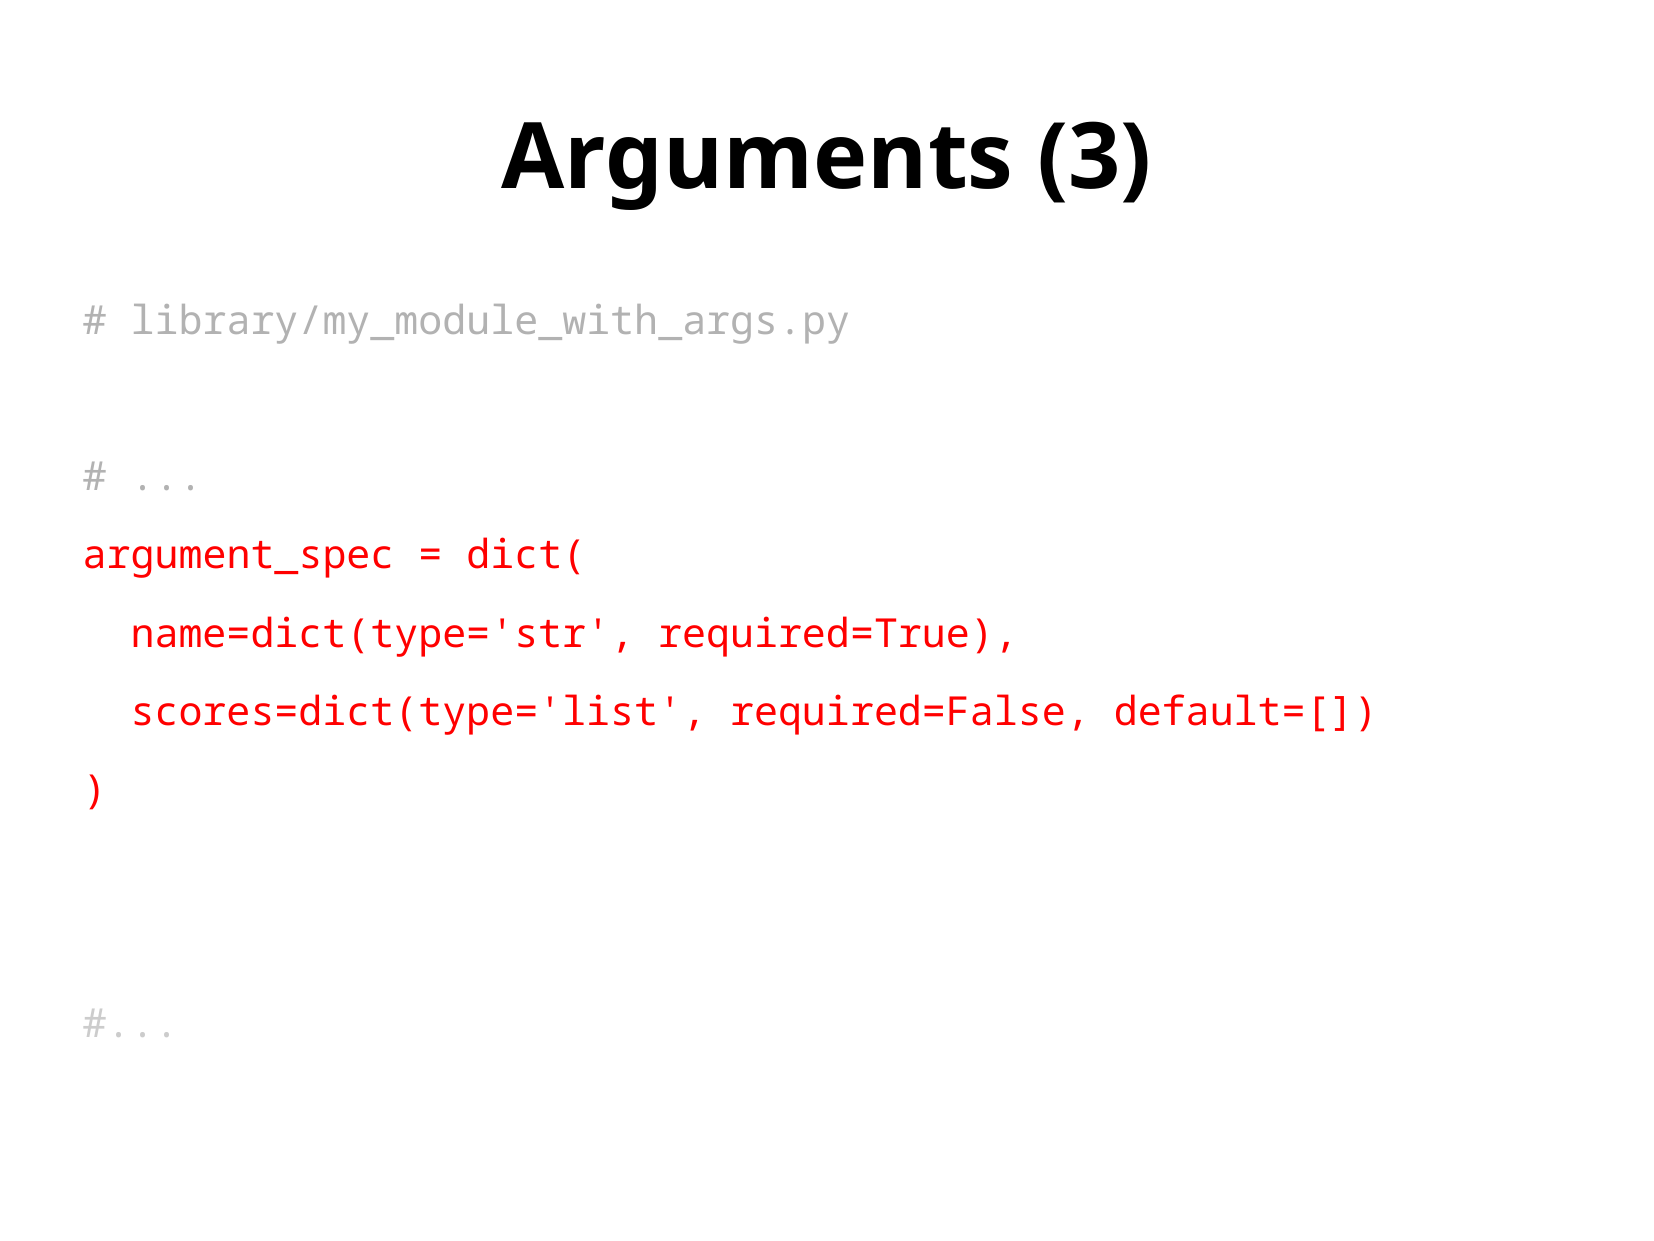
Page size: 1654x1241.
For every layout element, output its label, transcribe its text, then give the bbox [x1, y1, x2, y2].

list # library/my_module_with_args.py # ... argument_spec = dict( name=dict(type='str', required=True), scores=dict(type='list', required=False, default=[]) ) #... [82, 290, 1571, 1052]
title Arguments (3) [82, 49, 1571, 257]
